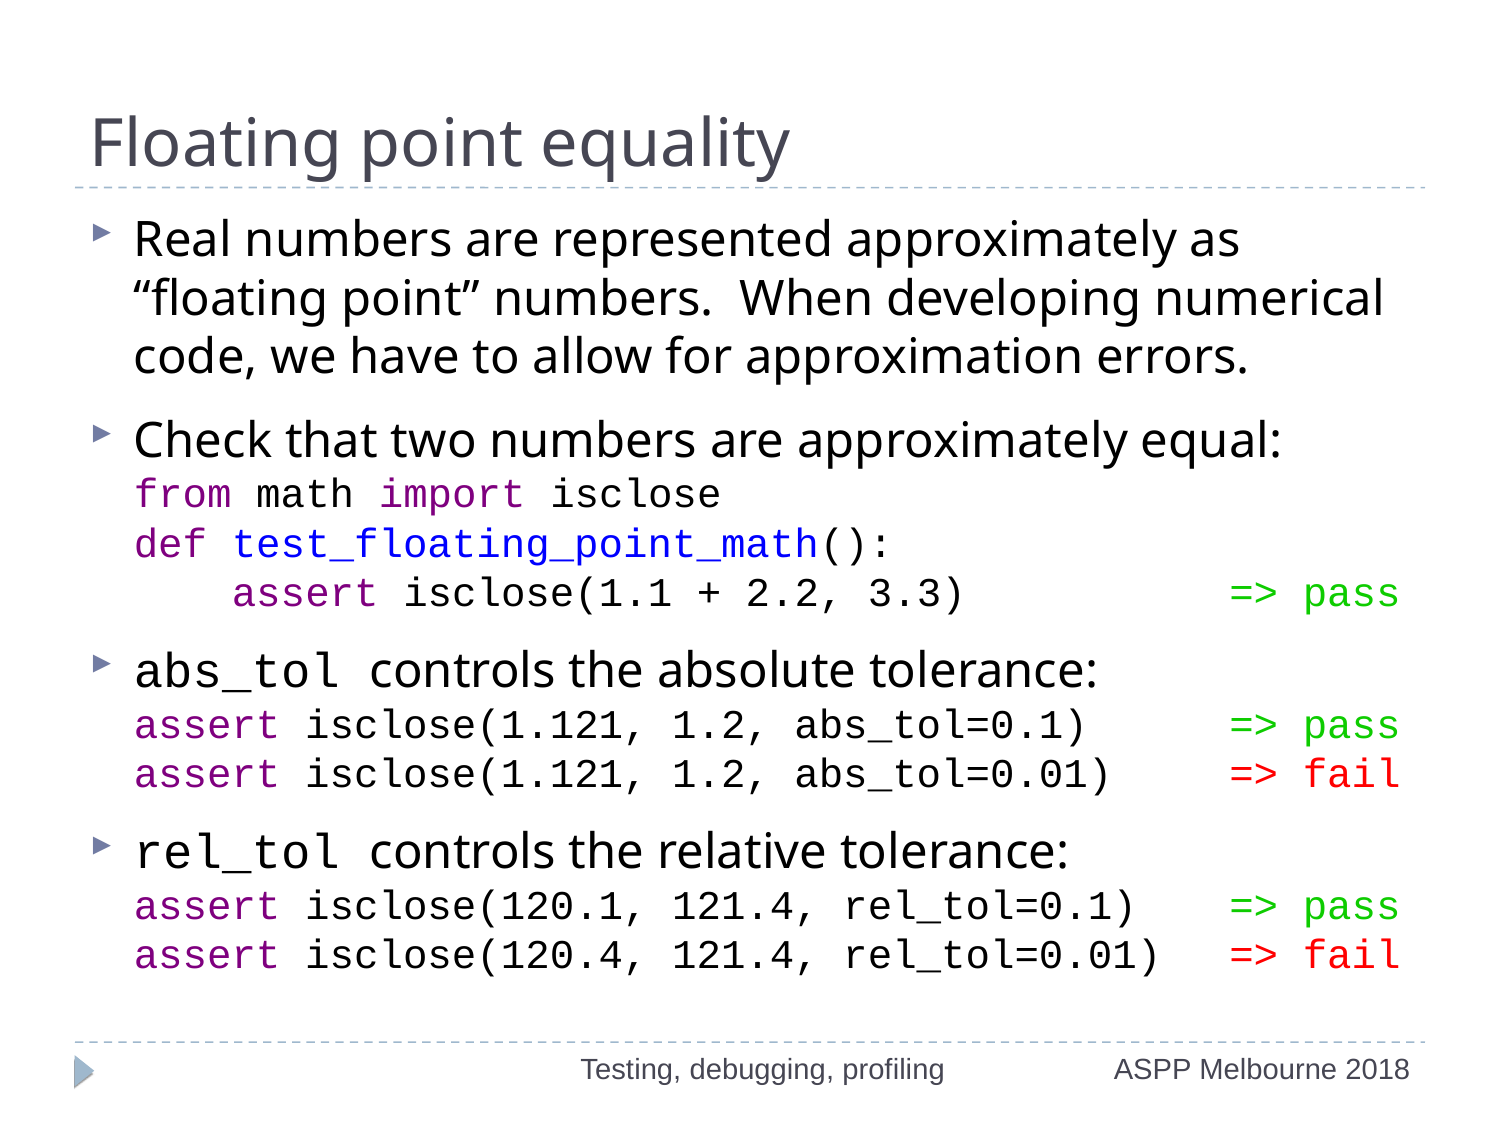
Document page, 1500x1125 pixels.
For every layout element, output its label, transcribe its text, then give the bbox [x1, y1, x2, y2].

slide_number ASPP Melbourne 2018 [1051, 1042, 1426, 1103]
list Real numbers are represented approximately as “floating point” numbers. When developing numerical code, we have to allow for approximation errors. Check that two numbers are approximately equal: from math import isclose def test_floating_point_math(): assert isclose(1.1 + 2.2, 3.3) => pass abs_tol controls the absolute tolerance: assert isclose(1.121, 1.2, abs_tol=0.1) => pass assert isclose(1.121, 1.2, abs_tol=0.01) => fail rel_tol controls the relative tolerance: assert isclose(120.1, 121.4, rel_tol=0.1) => pass assert isclose(120.4, 121.4, rel_tol=0.01) => fail [75, 200, 1425, 1010]
footer Testing, debugging, profiling [475, 1042, 1051, 1103]
title Floating point equality [75, 24, 1425, 188]
